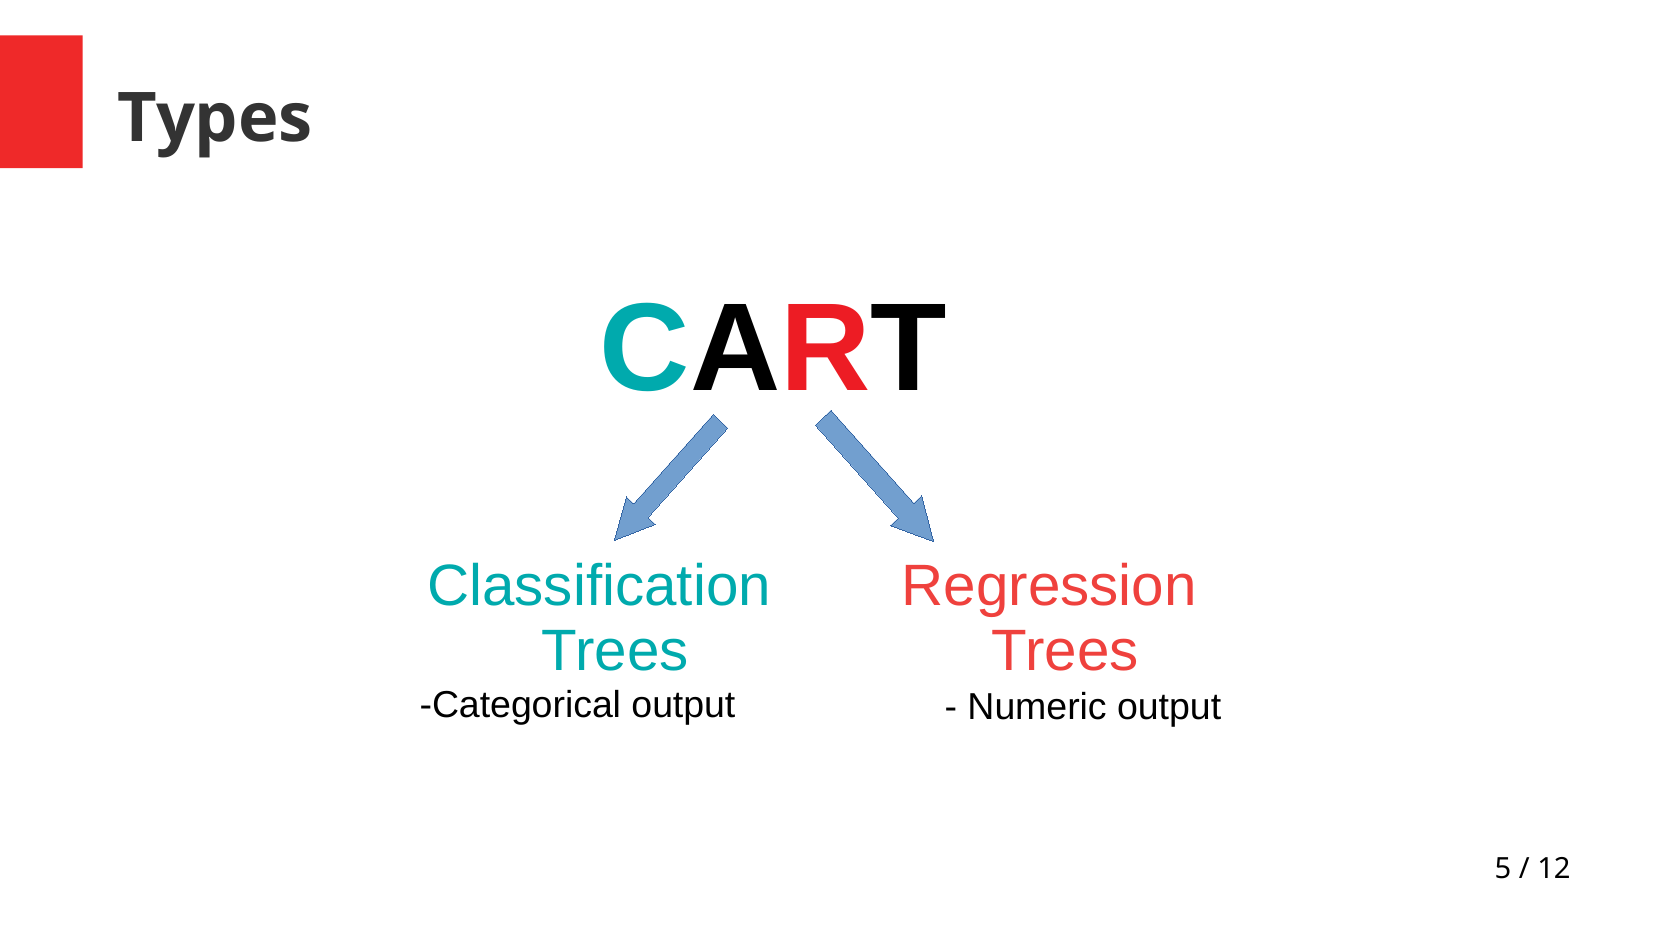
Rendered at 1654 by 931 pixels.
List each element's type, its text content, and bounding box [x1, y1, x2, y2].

text_box -Categorical output [404, 676, 798, 773]
text_box Classification Trees [389, 545, 825, 696]
text_box [614, 414, 728, 541]
text_box Regression Trees [839, 545, 1275, 696]
text_box CART [584, 269, 1125, 431]
title Types [117, 36, 1571, 193]
text_box - Numeric output [929, 678, 1237, 775]
text_box [815, 410, 934, 542]
